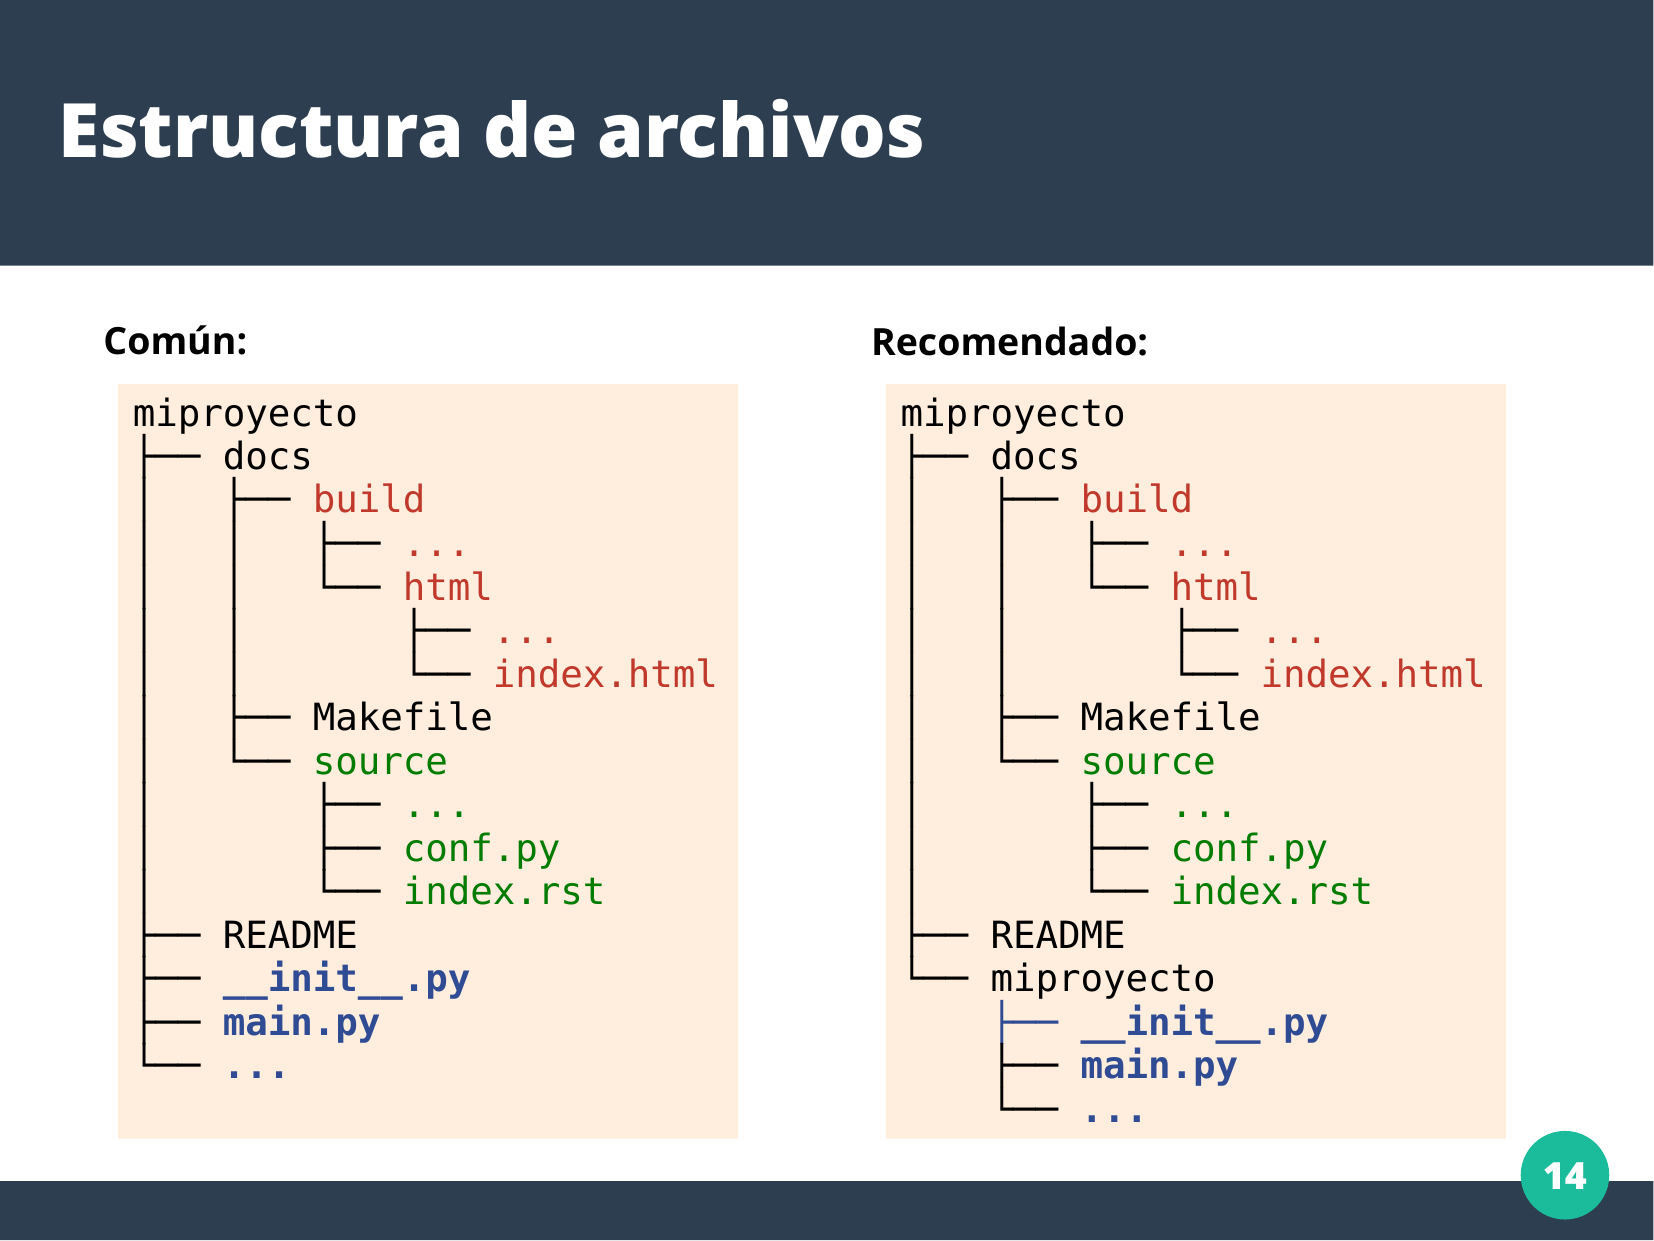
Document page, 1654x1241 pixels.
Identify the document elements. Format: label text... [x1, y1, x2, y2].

text_box Recomendado: [856, 307, 1359, 367]
text_box miproyecto ├── docs │ ├── build │ │ ├── ... │ │ └── html │ │ ├── ... │ │ └── index.html │ ├── Makefile │ └── source │ ├── ... │ ├── conf.py │ └── index.rst ├── README └── miproyecto ├── __init__.py ├── main.py └── ... [885, 383, 1506, 1139]
title Estructura de archivos [59, 49, 1595, 207]
text_box miproyecto ├── docs │ ├── build │ │ ├── ... │ │ └── html │ │ ├── ... │ │ └── index.html │ ├── Makefile │ └── source │ ├── ... │ ├── conf.py │ └── index.rst ├── README ├── __init__.py ├── main.py └── ... [118, 383, 739, 1139]
text_box Común: [88, 307, 591, 366]
